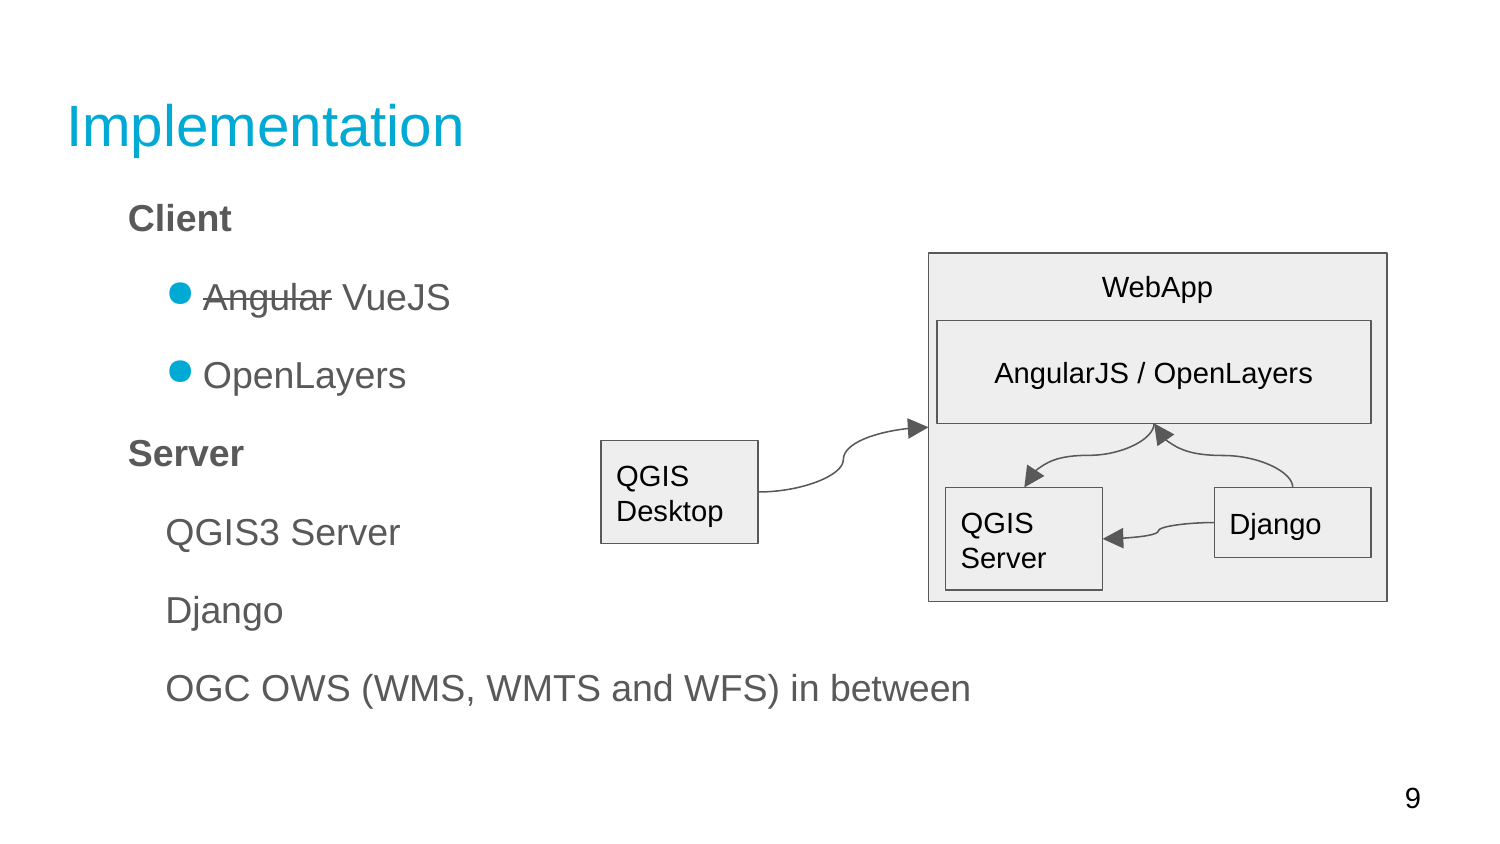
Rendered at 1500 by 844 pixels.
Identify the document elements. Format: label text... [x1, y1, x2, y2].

text_box AngularJS / OpenLayers [936, 320, 1372, 424]
list Client Angular VueJS OpenLayers Server QGIS3 Server Django OGC OWS (WMS, WMTS and WFS) in between [112, 179, 1388, 740]
text_box Django [1214, 487, 1372, 558]
text_box QGIS Desktop [601, 440, 759, 544]
slide_number <číslo> [1389, 764, 1480, 830]
title Implementation [51, 72, 1449, 167]
text_box QGIS Server [945, 487, 1103, 591]
text_box WebApp [928, 253, 1387, 602]
